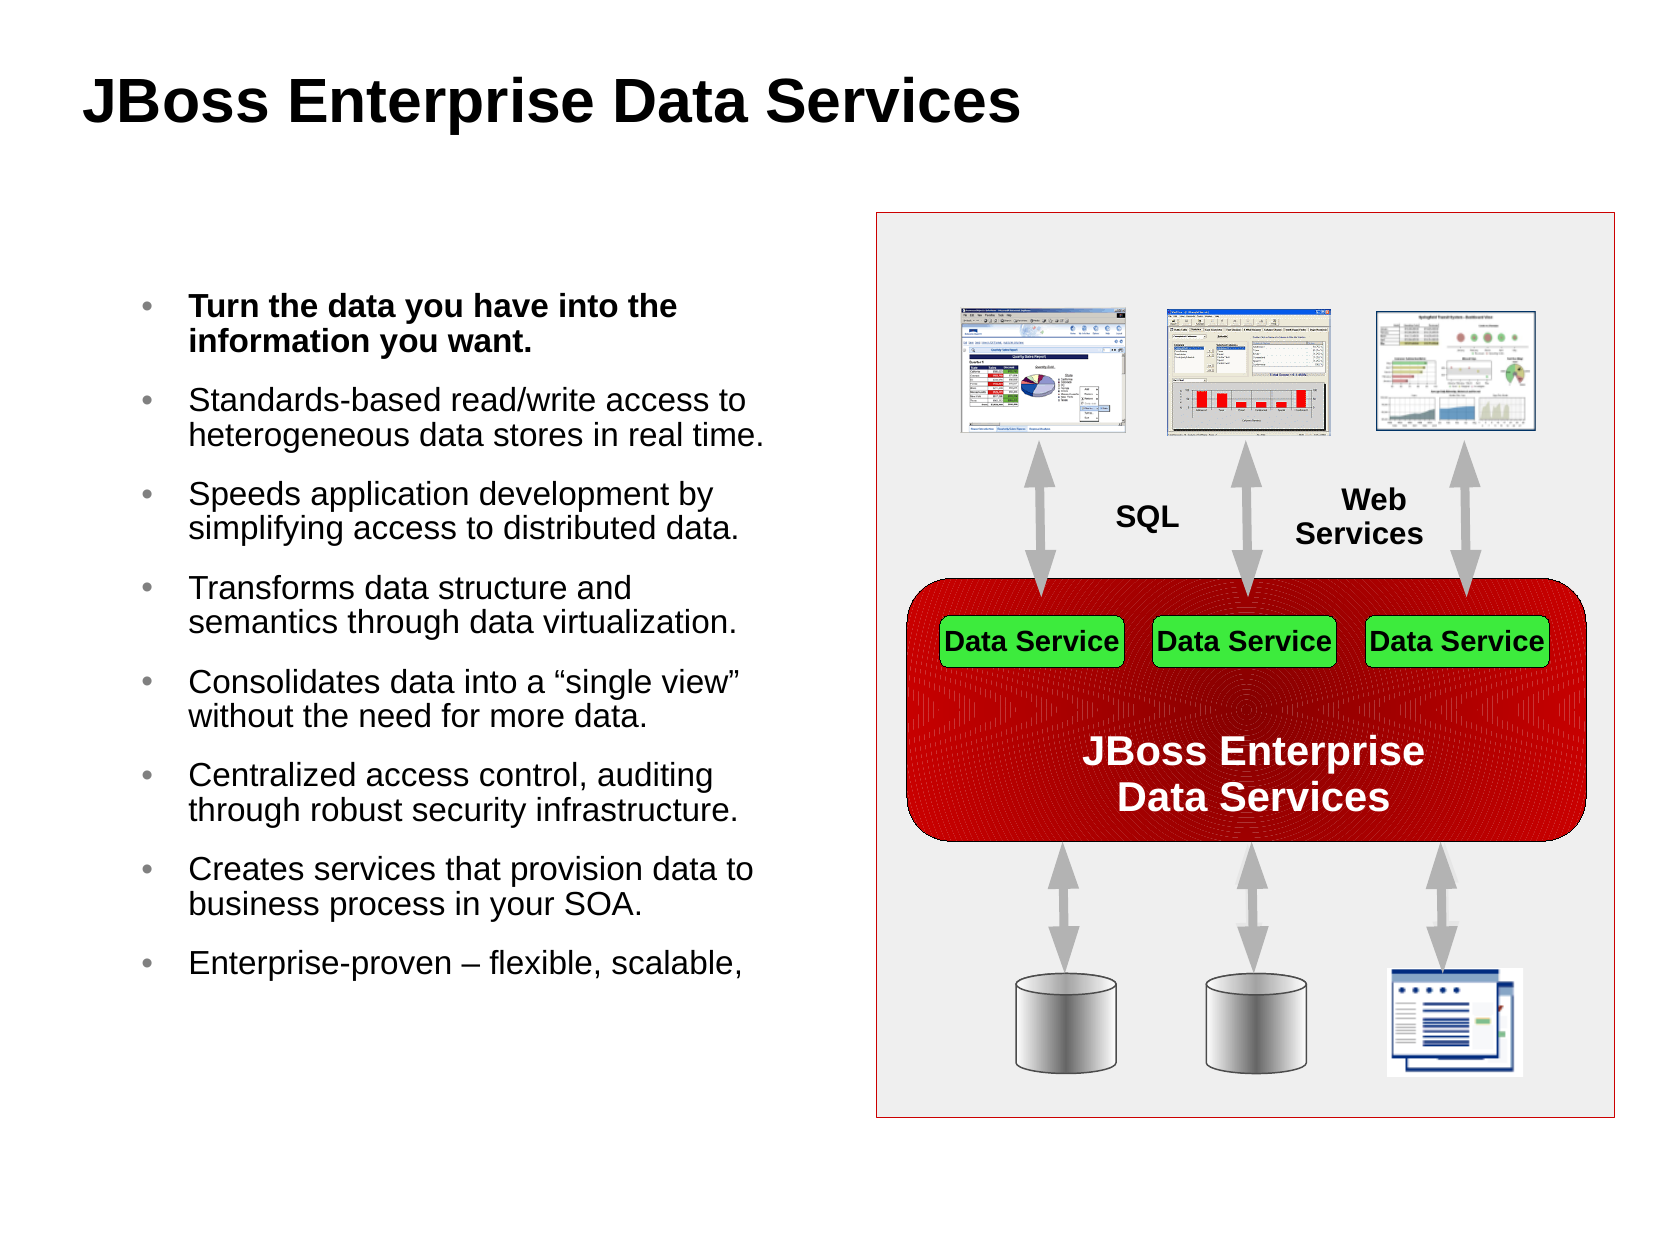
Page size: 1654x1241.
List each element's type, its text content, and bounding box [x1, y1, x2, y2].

text_box JBoss Enterprise Data Services [985, 719, 1534, 828]
picture [1387, 968, 1524, 1077]
title JBoss Enterprise Data Services [82, 37, 1570, 165]
text_box Data Service [939, 615, 1125, 668]
text_box Data Service [1365, 615, 1550, 668]
picture [1376, 311, 1537, 432]
text_box Turn the data you have into the information you want. Standards-based read/write access to heterogeneous data stores in real time. Speeds application development by simplifying access to distributed data. Transforms data structure and semantics through data virtualization. Consolidates data into a “single view” without the need for more data. Centralized access control, auditing through robust security infrastructure. Creates services that provision data to business process in your SOA. Enterprise-proven – flexible, scalable, high-performance. [51, 282, 790, 1024]
picture [1167, 309, 1331, 436]
text_box Web Services [1280, 474, 1461, 564]
text_box [876, 212, 1615, 1117]
picture [960, 307, 1126, 434]
text_box SQL [1100, 492, 1218, 542]
text_box Data Service [1152, 615, 1337, 668]
